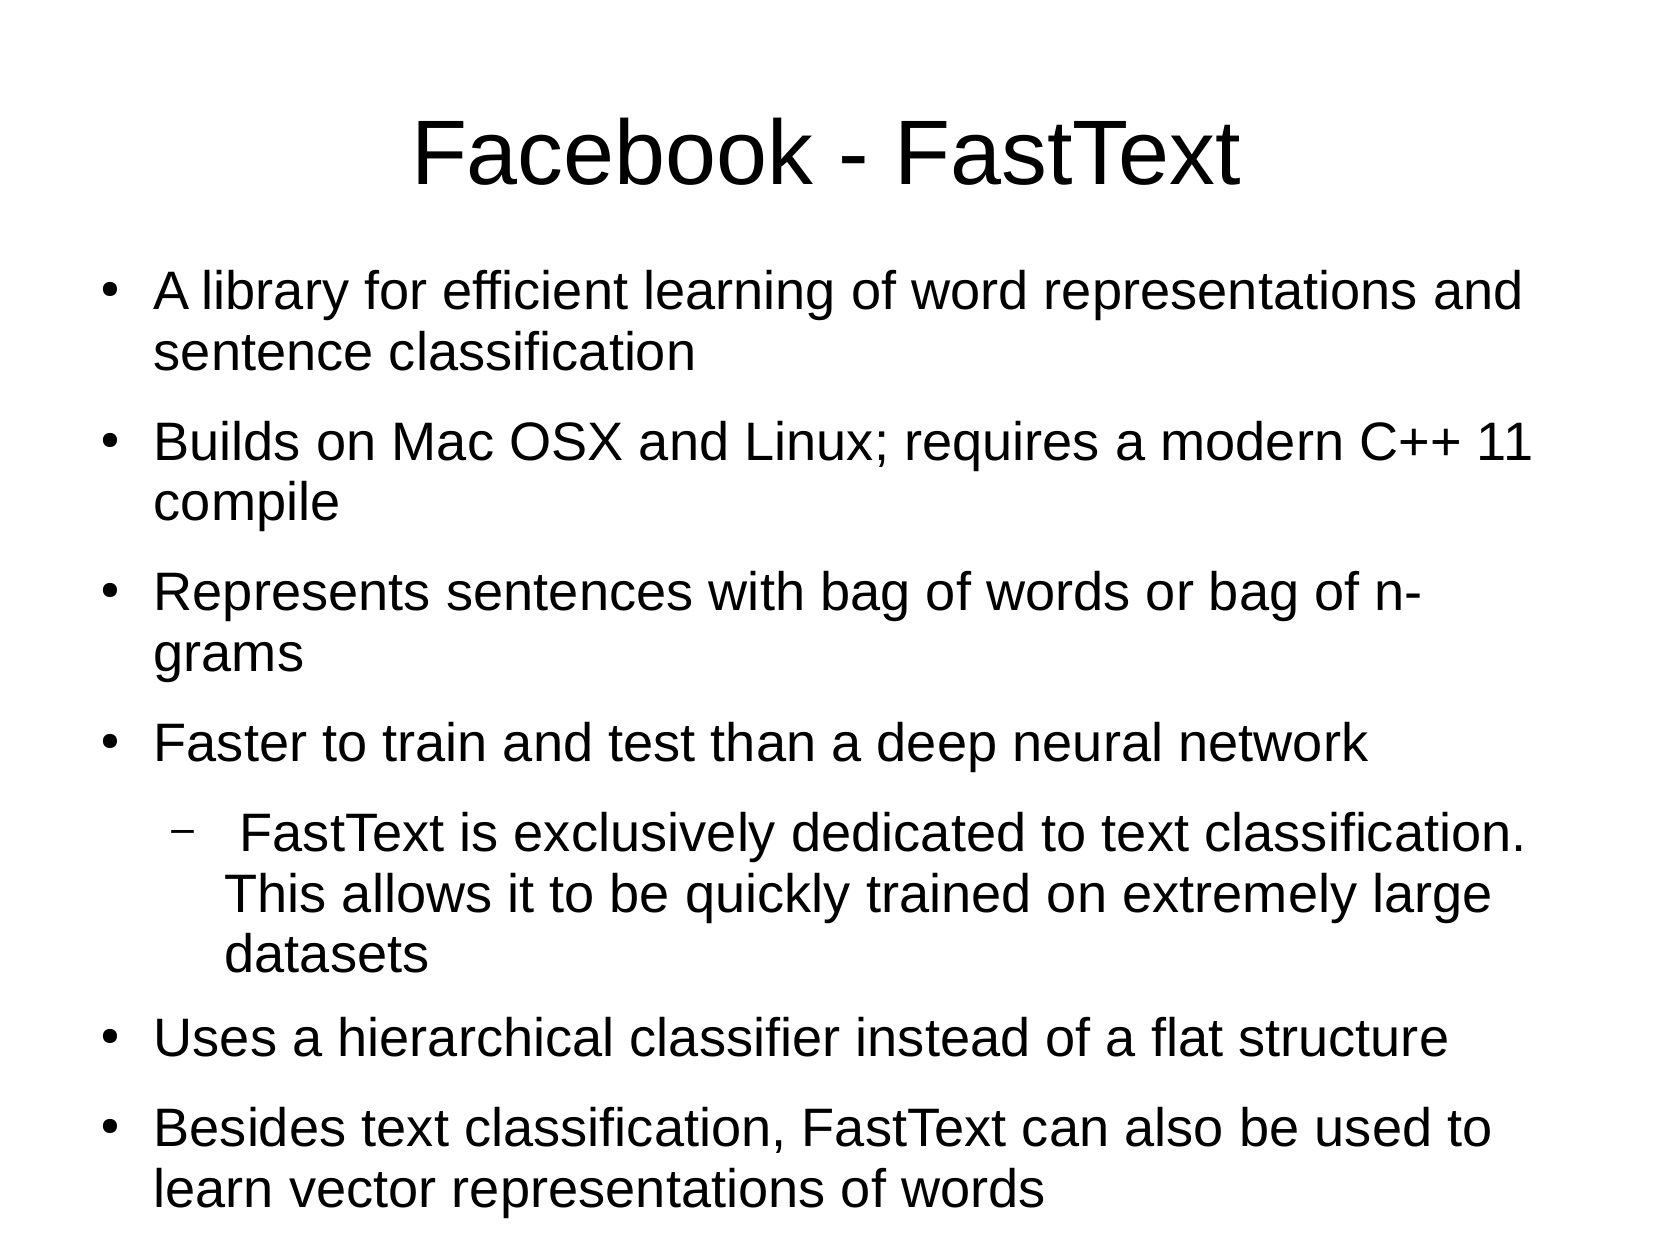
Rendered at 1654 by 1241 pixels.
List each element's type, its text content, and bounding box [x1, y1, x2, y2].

title Facebook - FastText [82, 49, 1571, 257]
list A library for efficient learning of word representations and sentence classification Builds on Mac OSX and Linux; requires a modern C++ 11 compile Represents sentences with bag of words or bag of n-grams Faster to train and test than a deep neural network FastText is exclusively dedicated to text classification. This allows it to be quickly trained on extremely large datasets Uses a hierarchical classifier instead of a flat structure Besides text classification, FastText can also be used to learn vector representations of words [82, 260, 1571, 1219]
